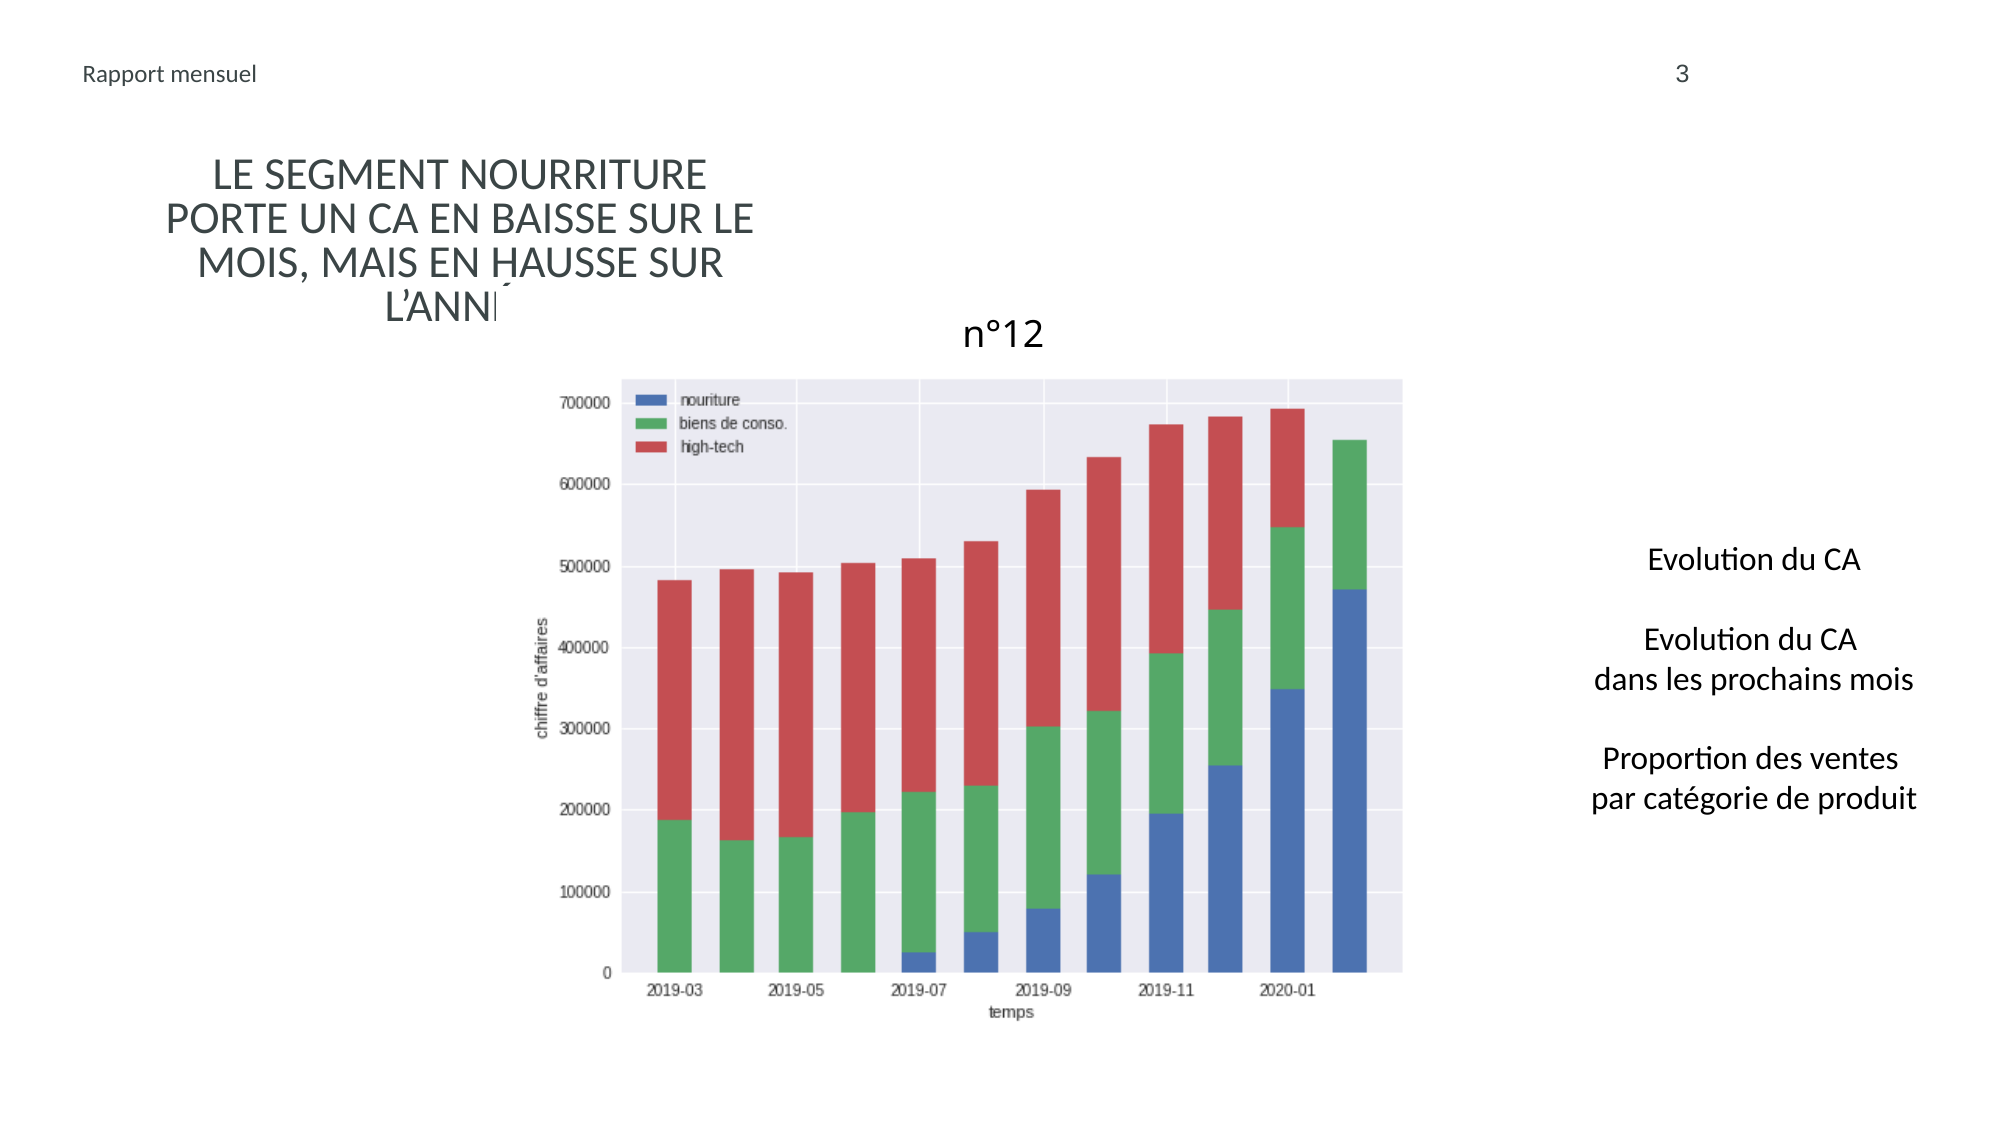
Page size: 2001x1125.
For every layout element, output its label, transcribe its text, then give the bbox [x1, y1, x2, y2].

text_box Evolution du CA Evolution du CA dans les prochains mois Proportion des ventes par catégorie de produit [1573, 529, 1936, 828]
text_box [1660, 49, 1936, 95]
title LE SEGMENT nourriture porte un ca en baisse sur le mois, mais en hausse sur l’année [0, 0, 2000, 263]
text_box Rapport mensuel [67, 49, 368, 95]
picture [496, 286, 1504, 1071]
text_box n°12 [947, 302, 1053, 364]
